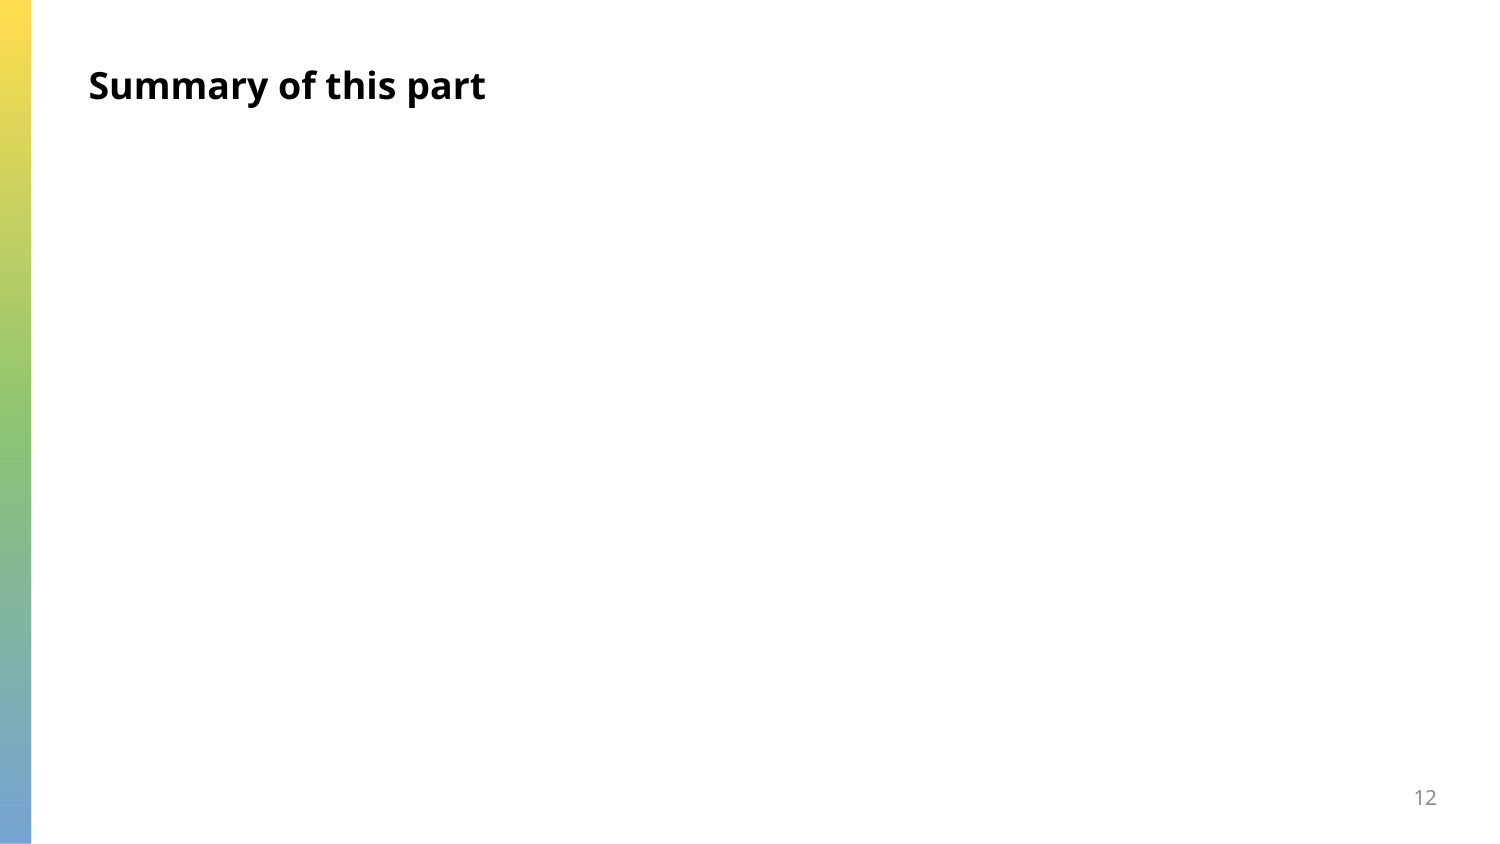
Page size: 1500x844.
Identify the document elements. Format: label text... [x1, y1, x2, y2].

picture [0, 0, 1500, 844]
list Summary of this part [88, 61, 1442, 157]
